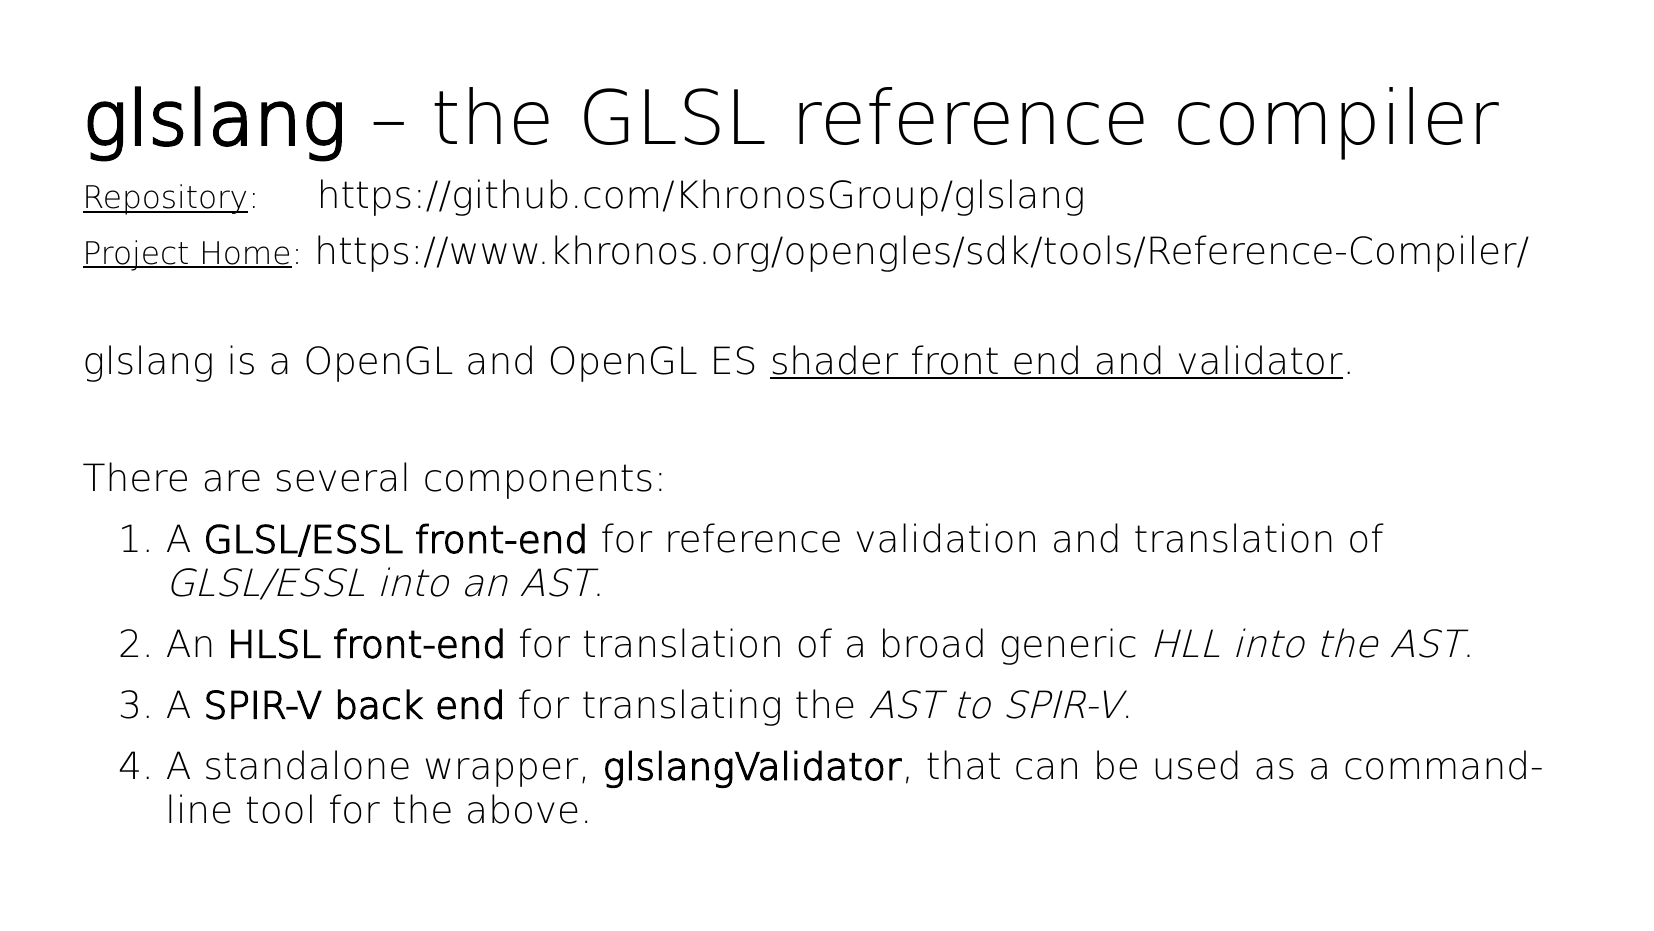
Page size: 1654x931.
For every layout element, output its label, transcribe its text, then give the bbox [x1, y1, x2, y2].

subtitle glslang – the GLSL reference compiler Repository: https://github.com/KhronosGroup/glslang Project Home: https://www.khronos.org/opengles/sdk/tools/Reference-Compiler/ glslang is a OpenGL and OpenGL ES shader front end and validator. There are several components: A GLSL/ESSL front-end for reference validation and translation of GLSL/ESSL into an AST. An HLSL front-end for translation of a broad generic HLL into the AST. A SPIR-V back end for translating the AST to SPIR-V. A standalone wrapper, glslangValidator, that can be used as a command- line tool for the above. [82, 75, 1571, 931]
